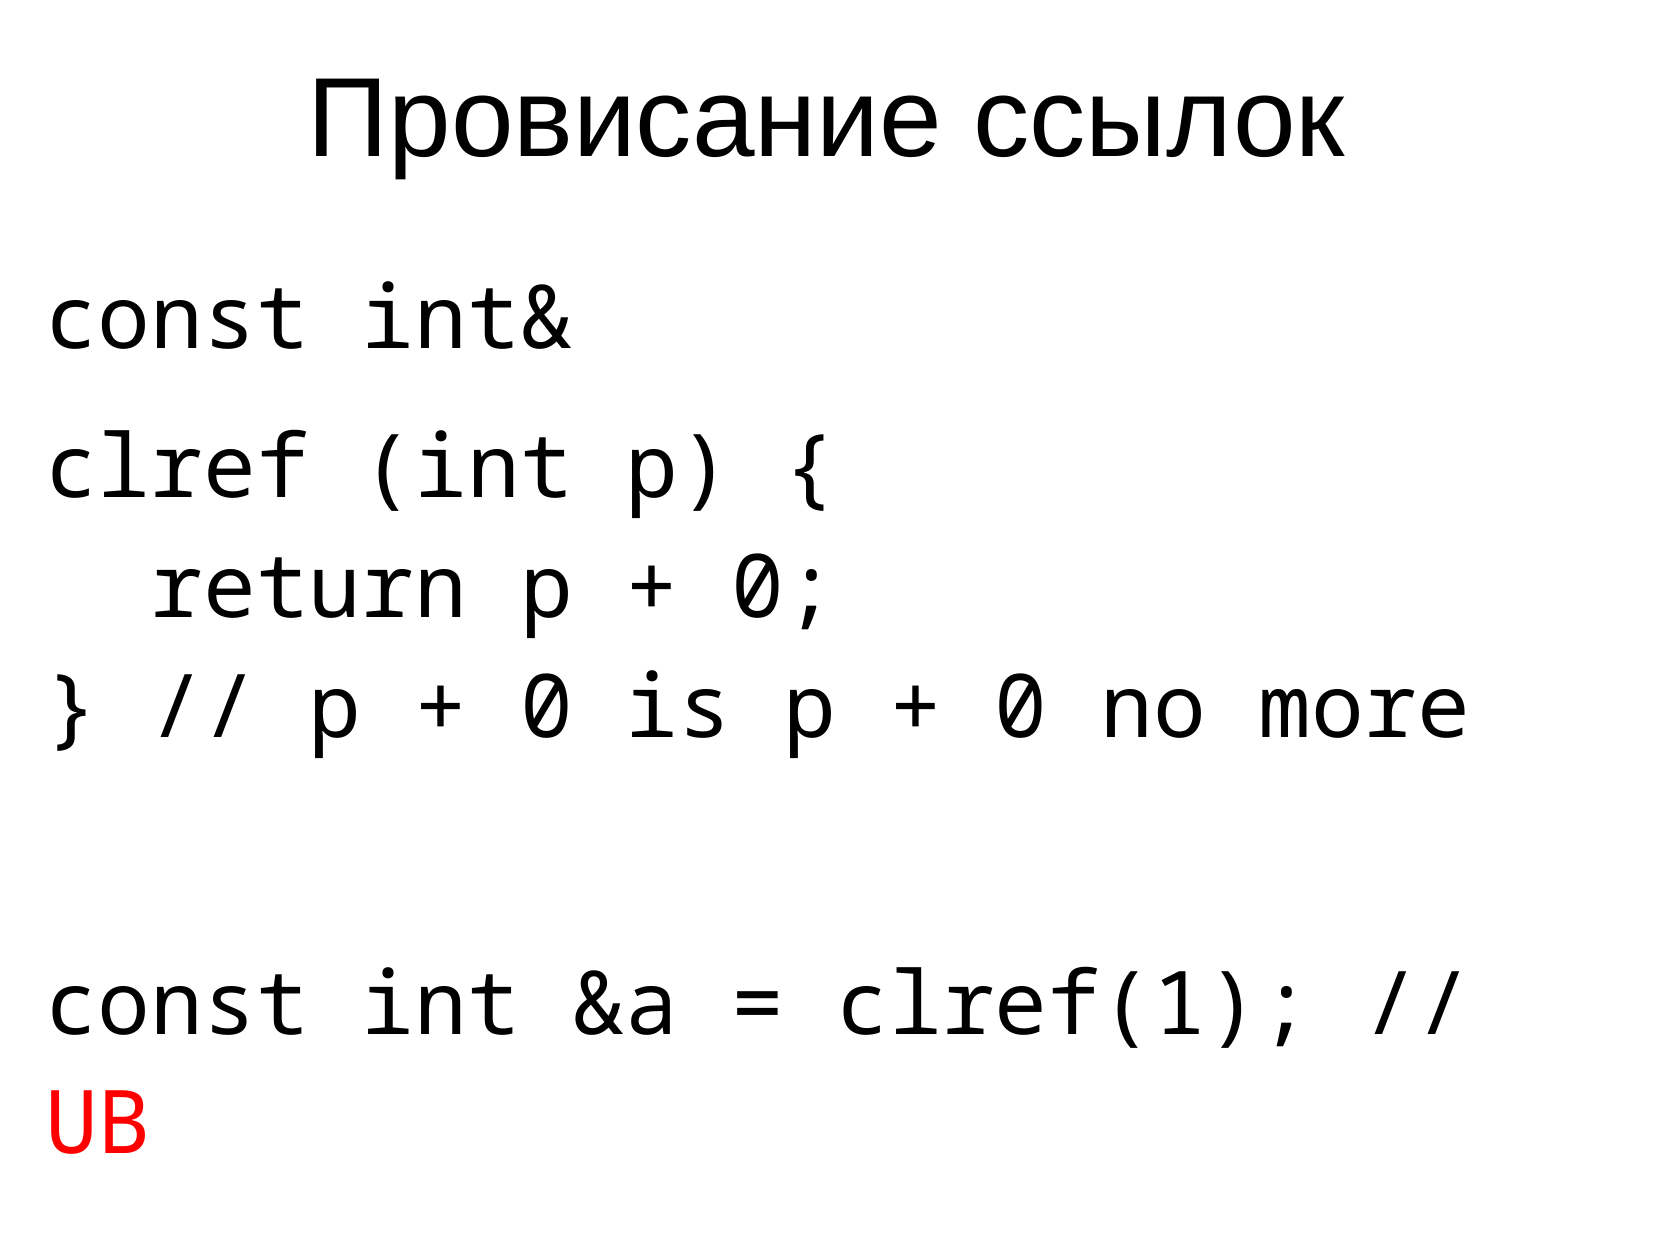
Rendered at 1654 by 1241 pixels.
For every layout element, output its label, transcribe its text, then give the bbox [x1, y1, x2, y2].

title Провисание ссылок [82, 13, 1571, 222]
list const int& clref (int p) { return p + 0; } // p + 0 is p + 0 no more const int &a = clref(1); // UB [45, 255, 1583, 1186]
